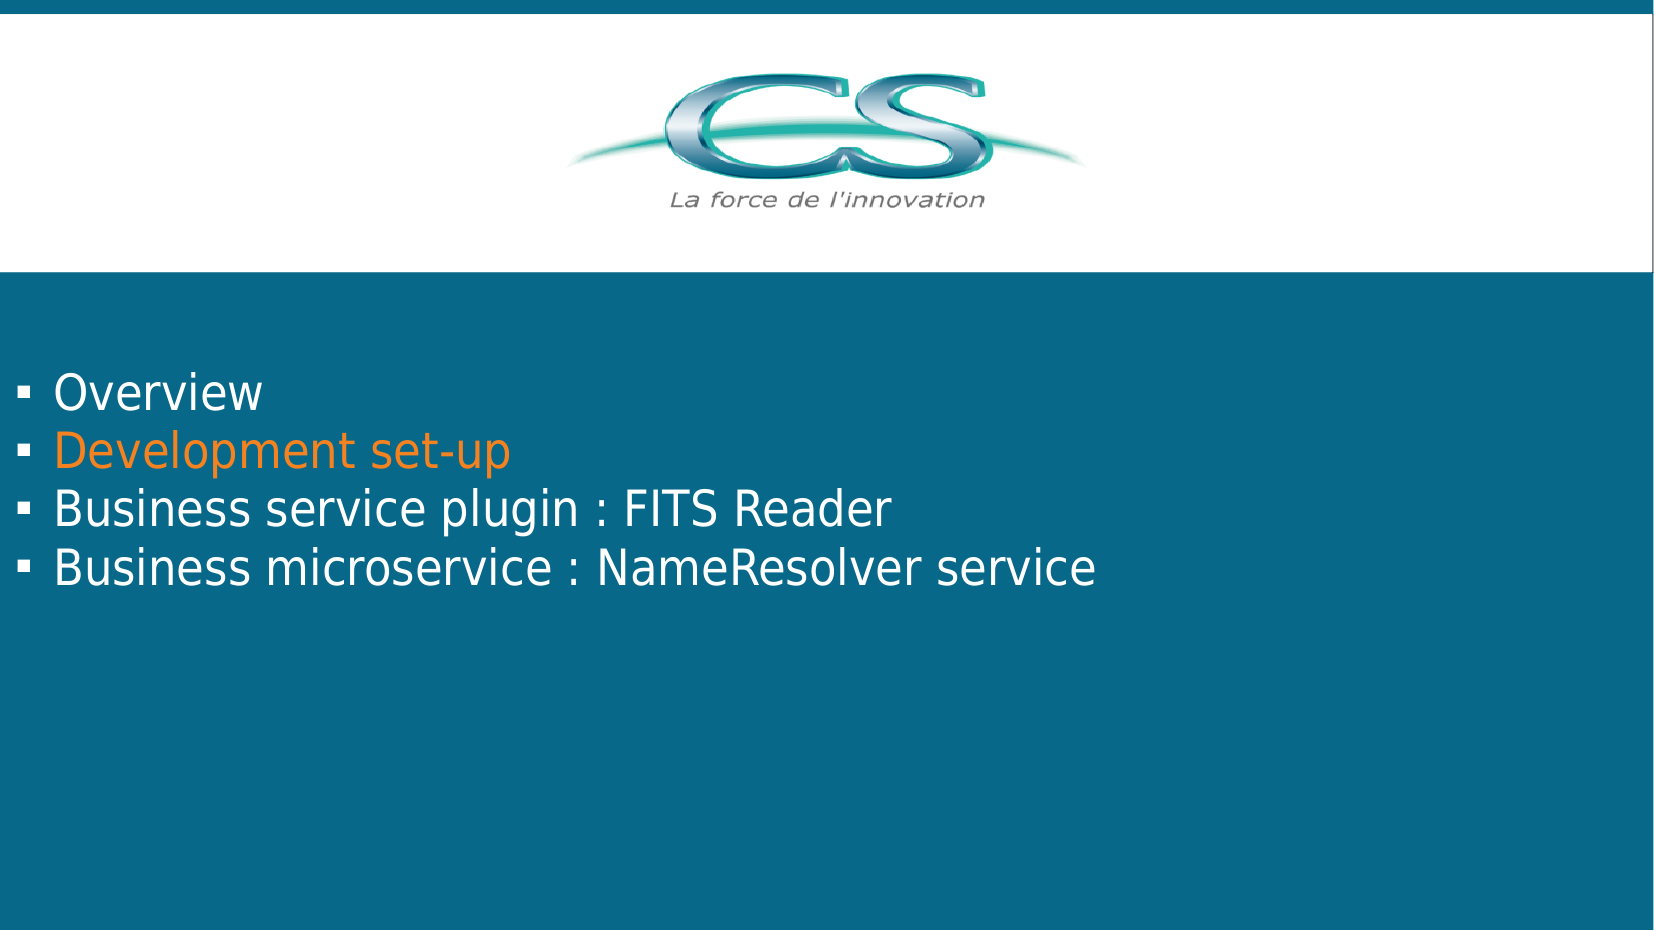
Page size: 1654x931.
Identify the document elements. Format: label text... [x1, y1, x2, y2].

picture [0, 15, 1654, 272]
text_box Overview Development set-up Business service plugin : FITS Reader Business microservice : NameResolver service [17, 305, 1630, 891]
